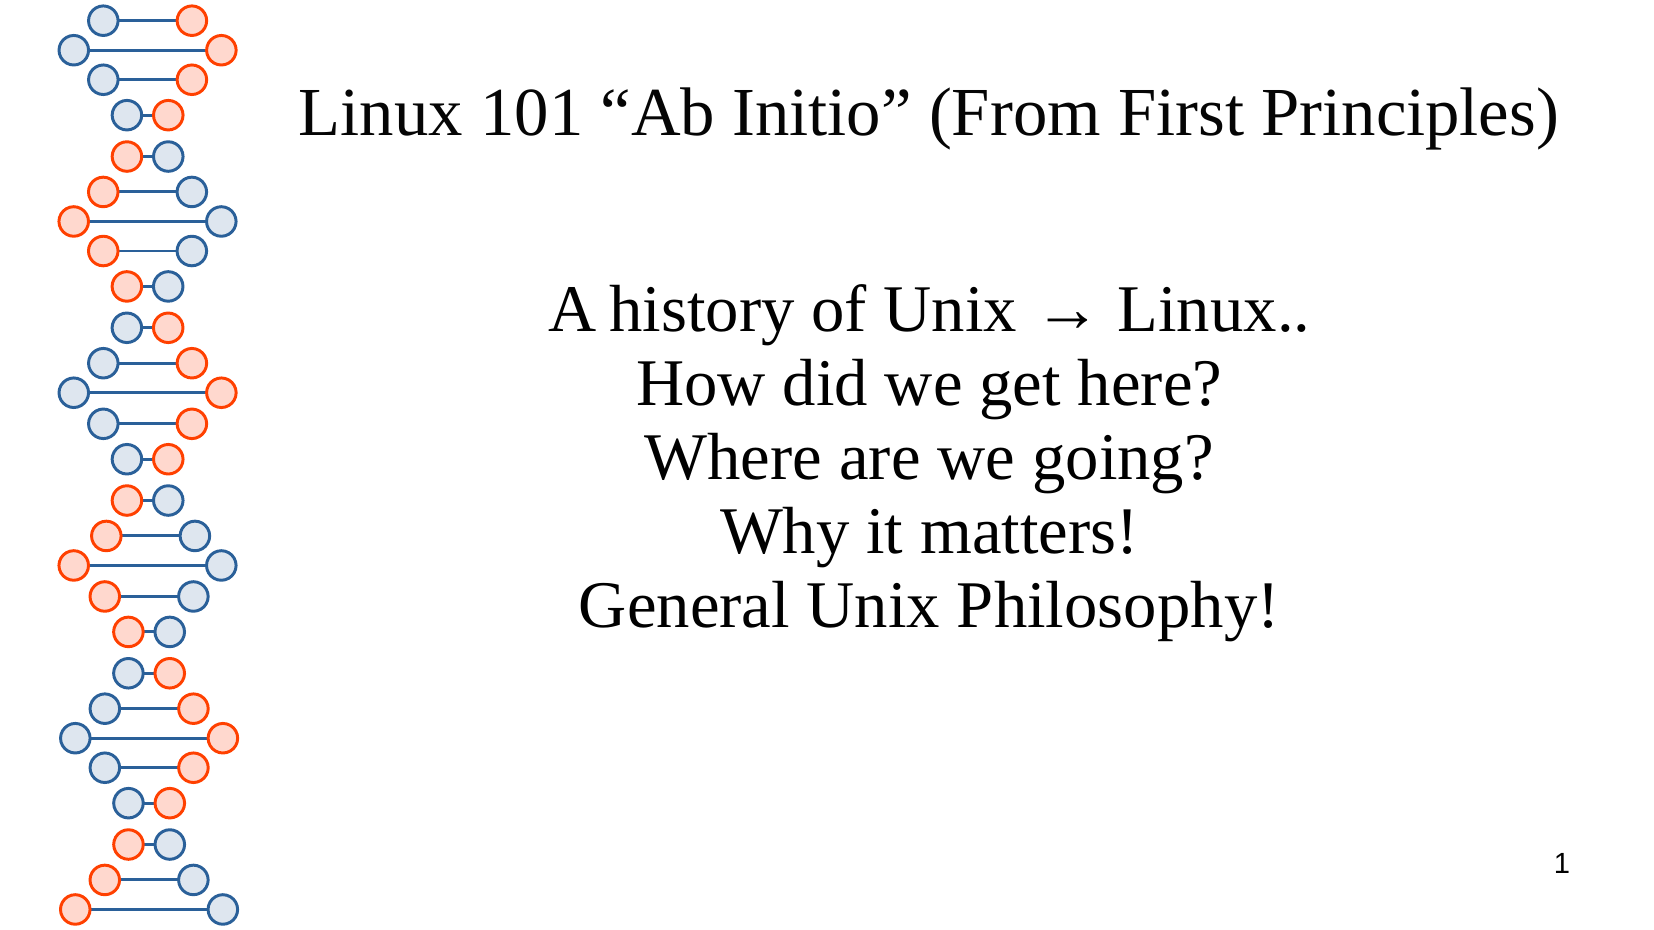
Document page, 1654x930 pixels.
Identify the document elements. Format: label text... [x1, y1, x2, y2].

subtitle A history of Unix → Linux.. How did we get here? Where are we going? Why it matters! General Unix Philosophy! [265, 224, 1594, 764]
title Linux 101 “Ab Initio” (From First Principles) [265, 35, 1594, 189]
